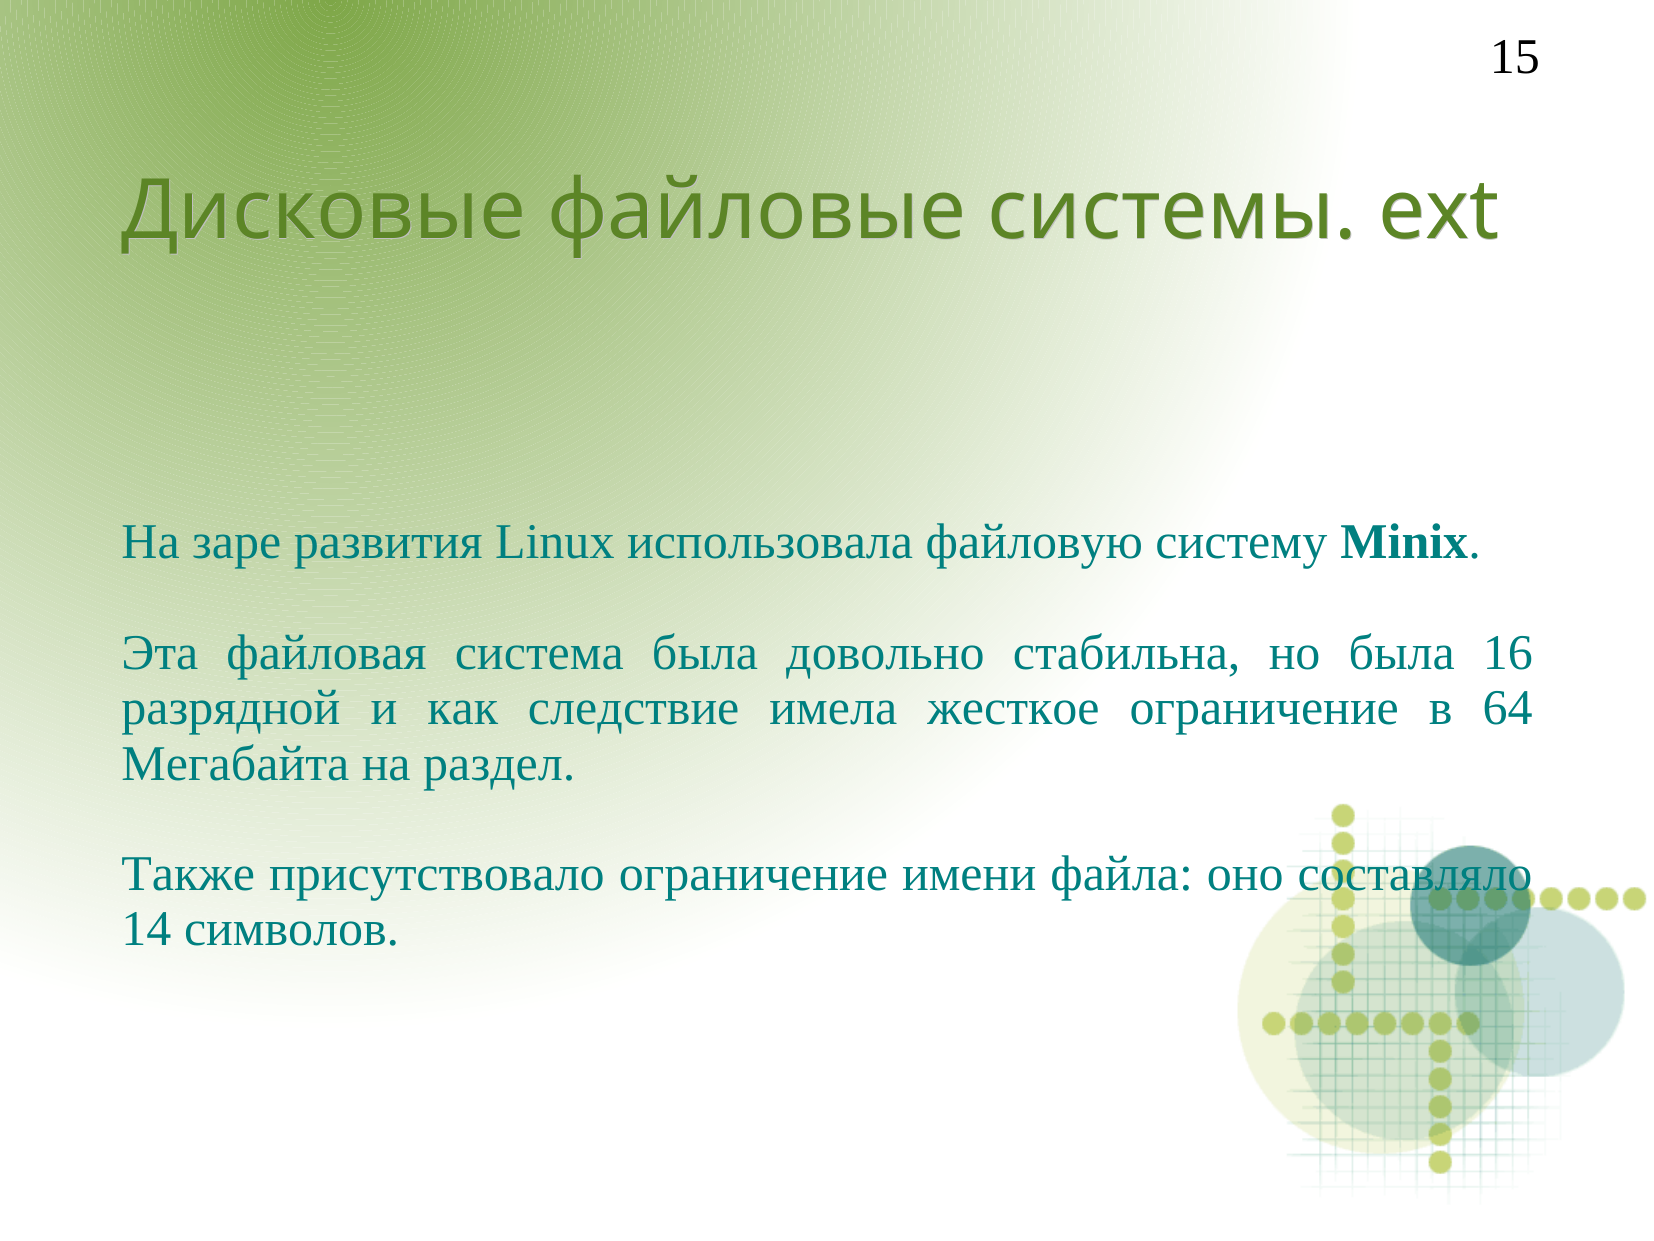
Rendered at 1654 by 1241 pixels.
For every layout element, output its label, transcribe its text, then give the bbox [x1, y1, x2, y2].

picture [1224, 792, 1654, 1211]
text_box <номер> [1500, 29, 1654, 89]
subtitle На заре развития Linux использовала файловую систему Minix. Эта файловая система была довольно стабильна, но была 16 разрядной и как следствие имела жесткое ограничение в 64 Мегабайта на раздел. Также присутствовало ограничение имени файла: оно составляло 14 символов. [121, 344, 1534, 1127]
title Дисковые файловые системы. ext [121, 102, 1534, 311]
